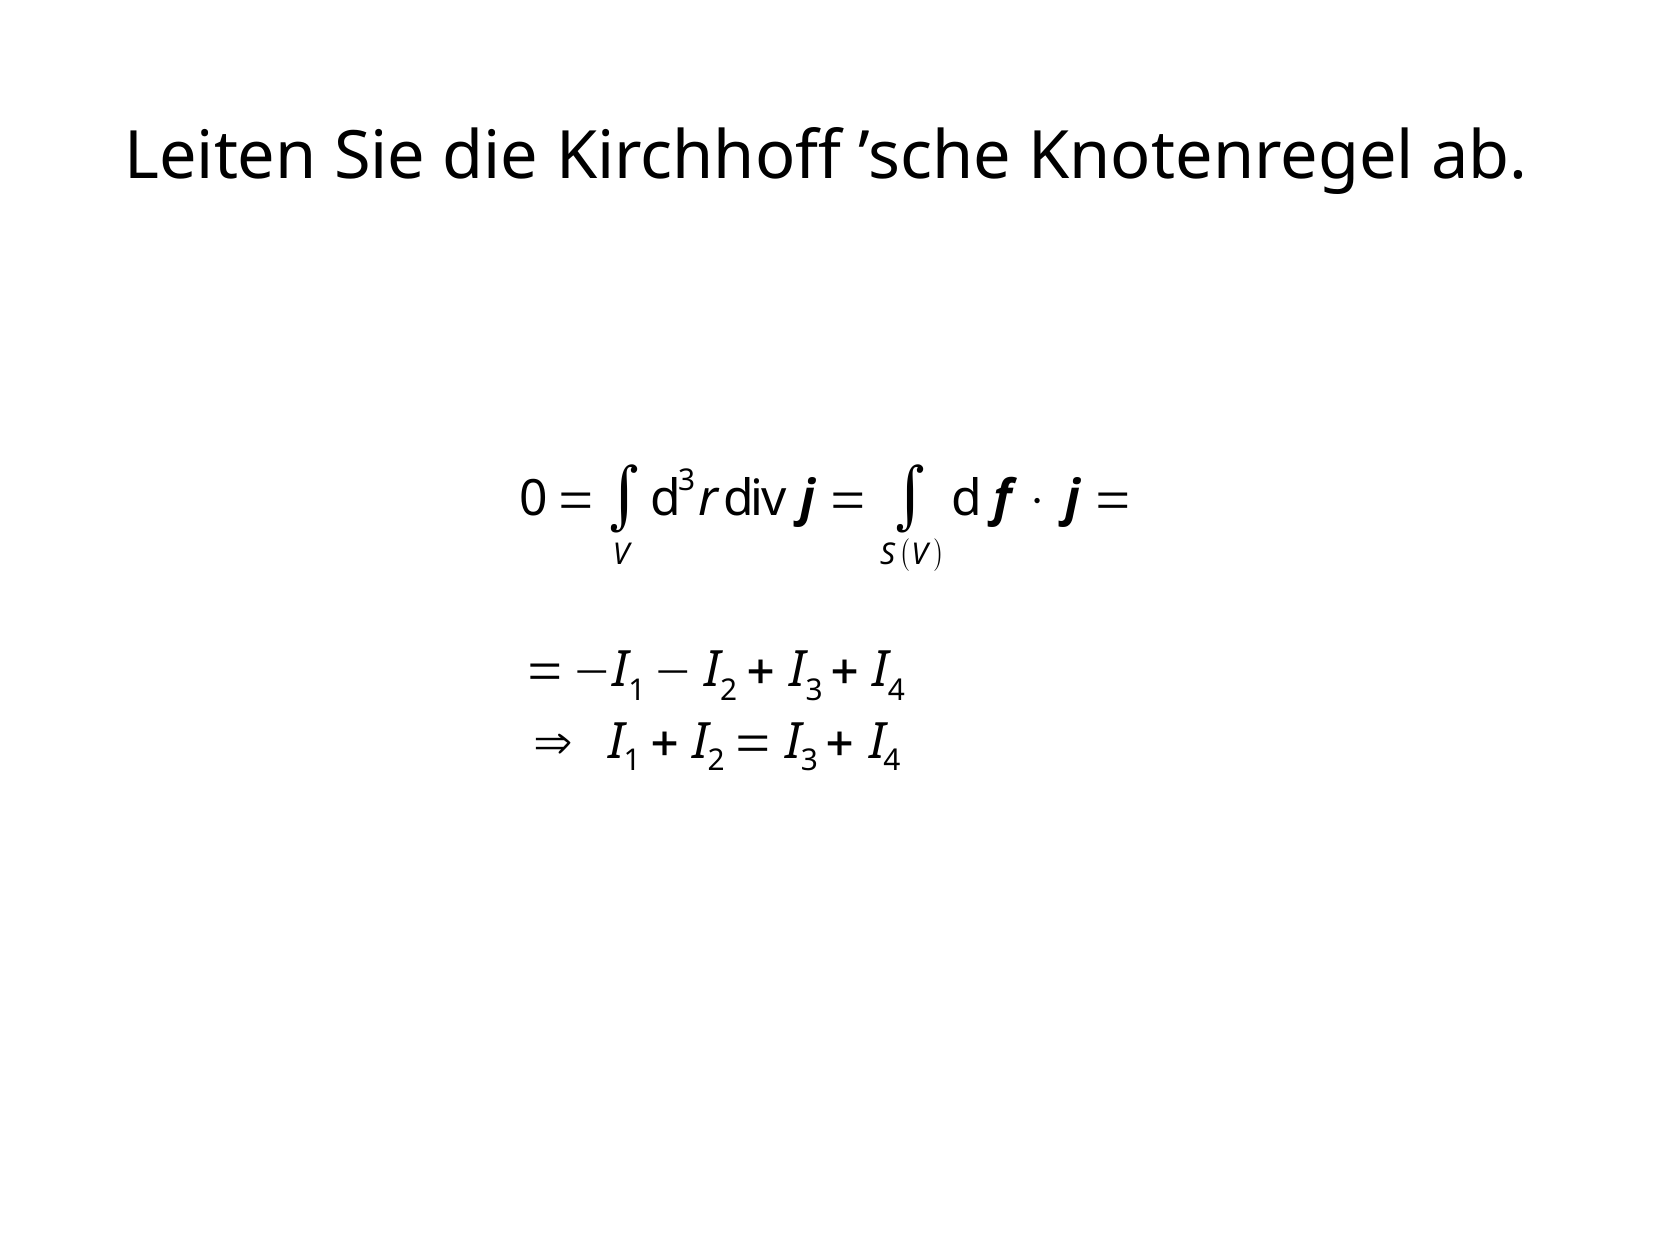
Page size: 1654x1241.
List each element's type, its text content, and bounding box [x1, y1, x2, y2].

title Leiten Sie die Kirchhoff ’sche Knotenregel ab. [82, 49, 1571, 257]
chart [513, 460, 1141, 780]
